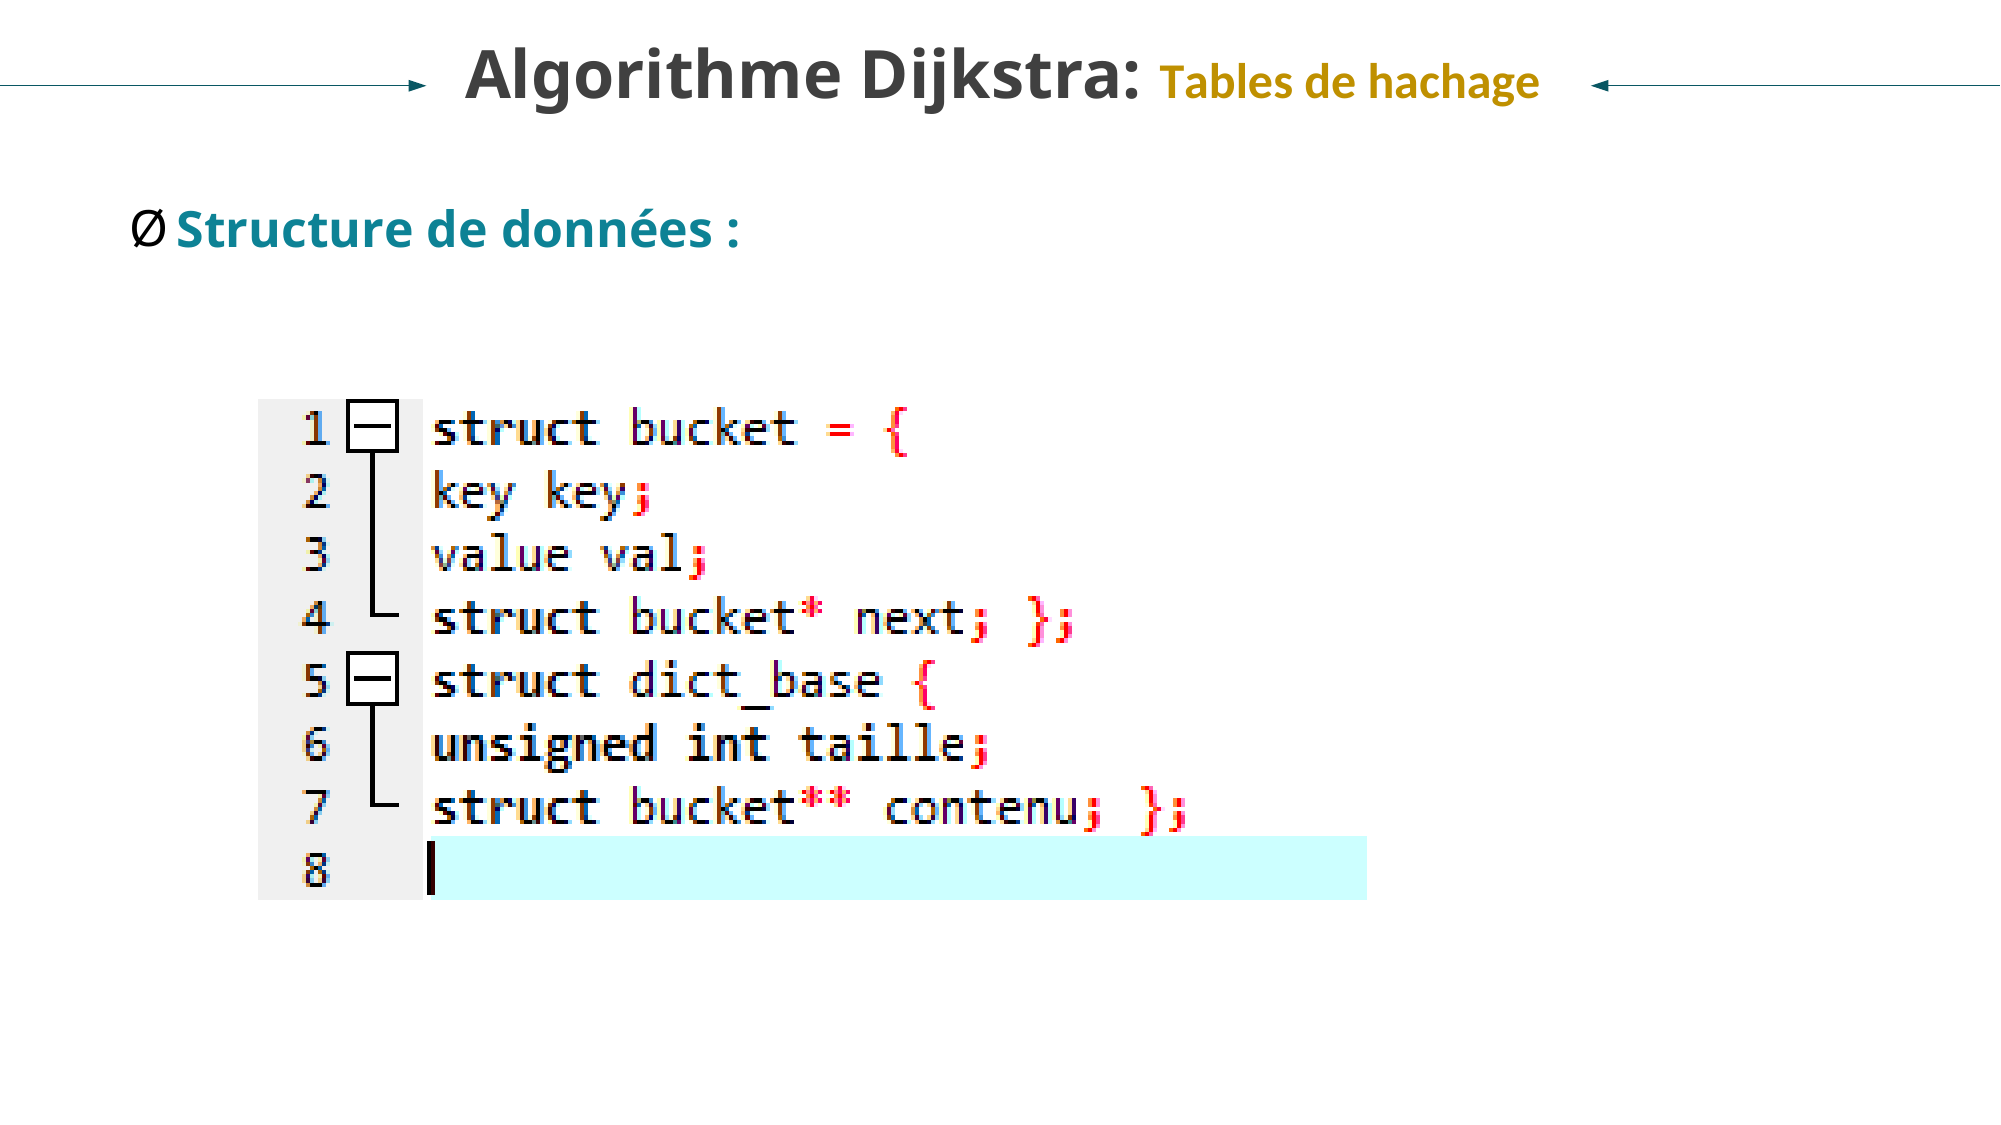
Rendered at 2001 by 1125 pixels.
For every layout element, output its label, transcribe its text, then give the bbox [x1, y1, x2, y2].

text_box Structure de données : [114, 189, 1560, 266]
picture [250, 399, 1367, 901]
text_box Algorithme Dijkstra: Tables de hachage [267, 41, 1750, 115]
